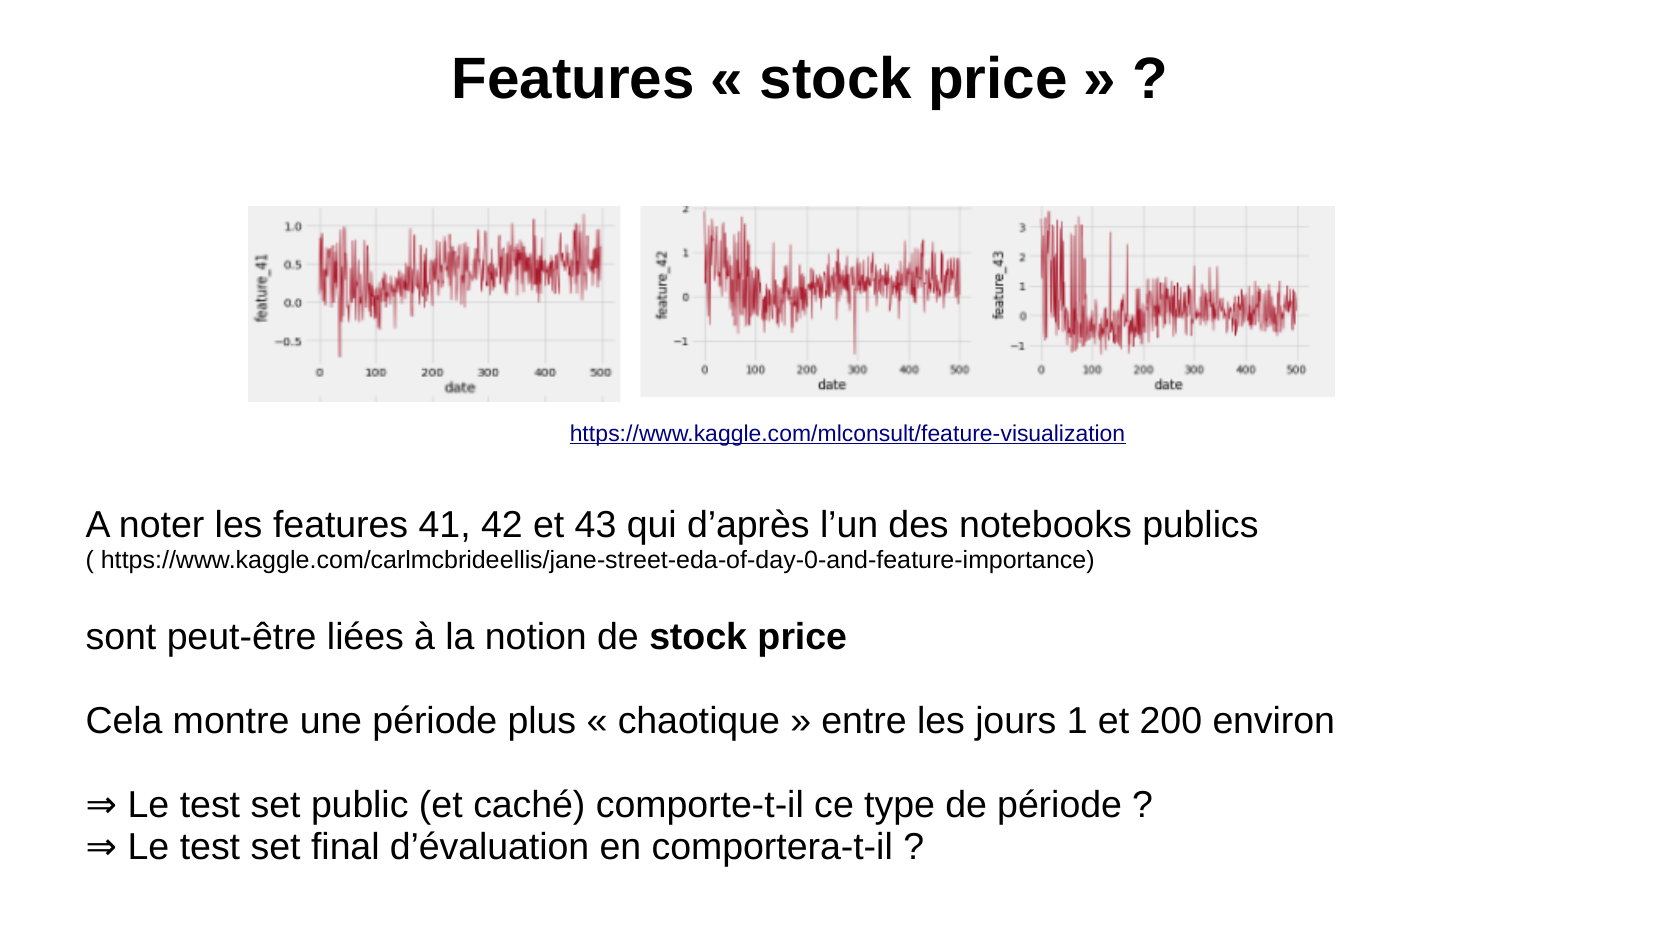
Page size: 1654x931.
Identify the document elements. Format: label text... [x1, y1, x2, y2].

picture [633, 206, 1335, 402]
text_box A noter les features 41, 42 et 43 qui d’après l’un des notebooks publics ( https://www.kaggle.com/carlmcbrideellis/jane-street-eda-of-day-0-and-feature-importance) sont peut-être liées à la notion de stock price Cela montre une période plus « chaotique » entre les jours 1 et 200 environ ⇒ Le test set public (et caché) comporte-t-il ce type de période ? ⇒ Le test set final d’évaluation en comportera-t-il ? [70, 496, 1351, 931]
picture [248, 206, 631, 402]
text_box https://www.kaggle.com/mlconsult/feature-visualization [555, 413, 1141, 454]
text_box Features « stock price » ? [437, 38, 1205, 119]
